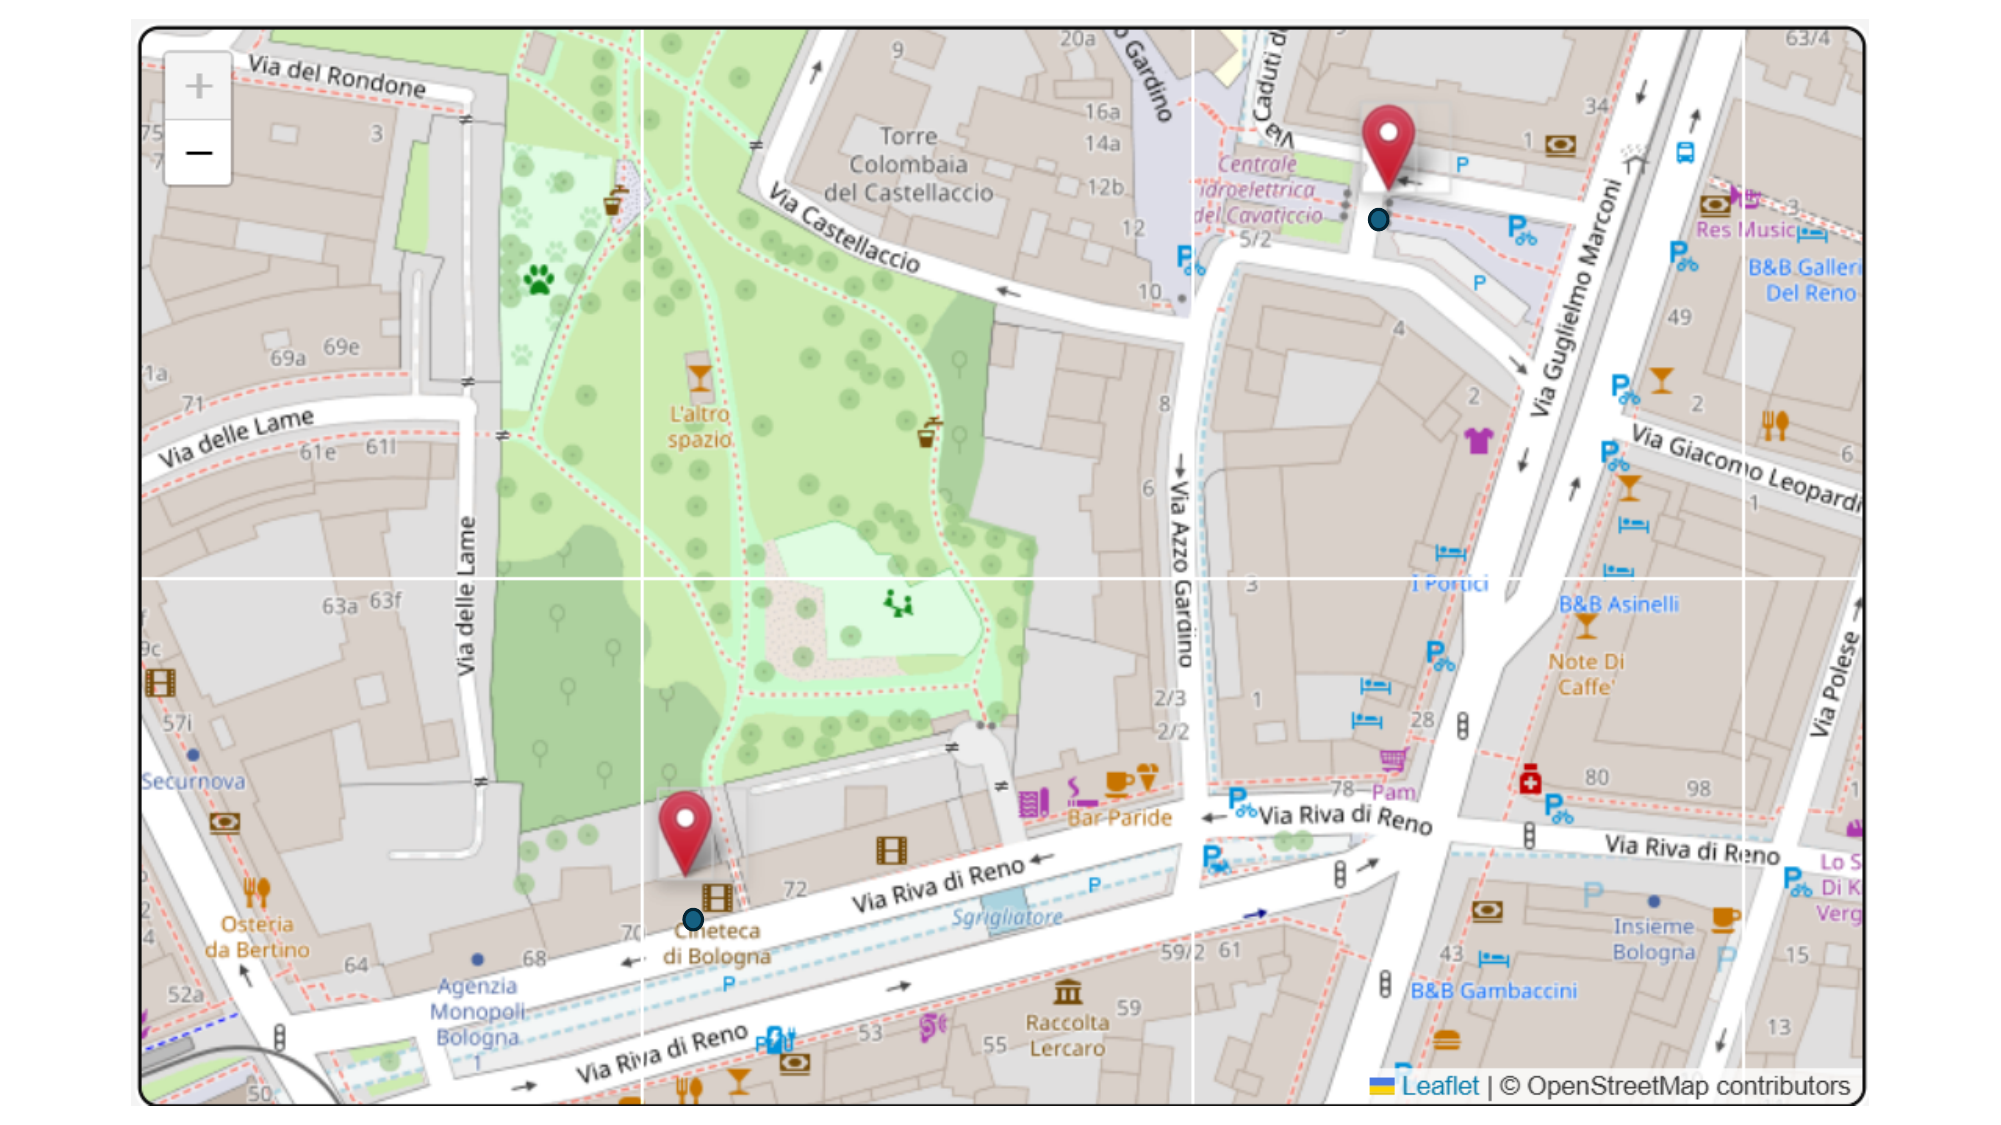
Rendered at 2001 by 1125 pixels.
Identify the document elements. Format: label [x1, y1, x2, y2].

text_box [1369, 209, 1388, 230]
picture [131, 19, 1869, 1106]
text_box [684, 909, 703, 930]
